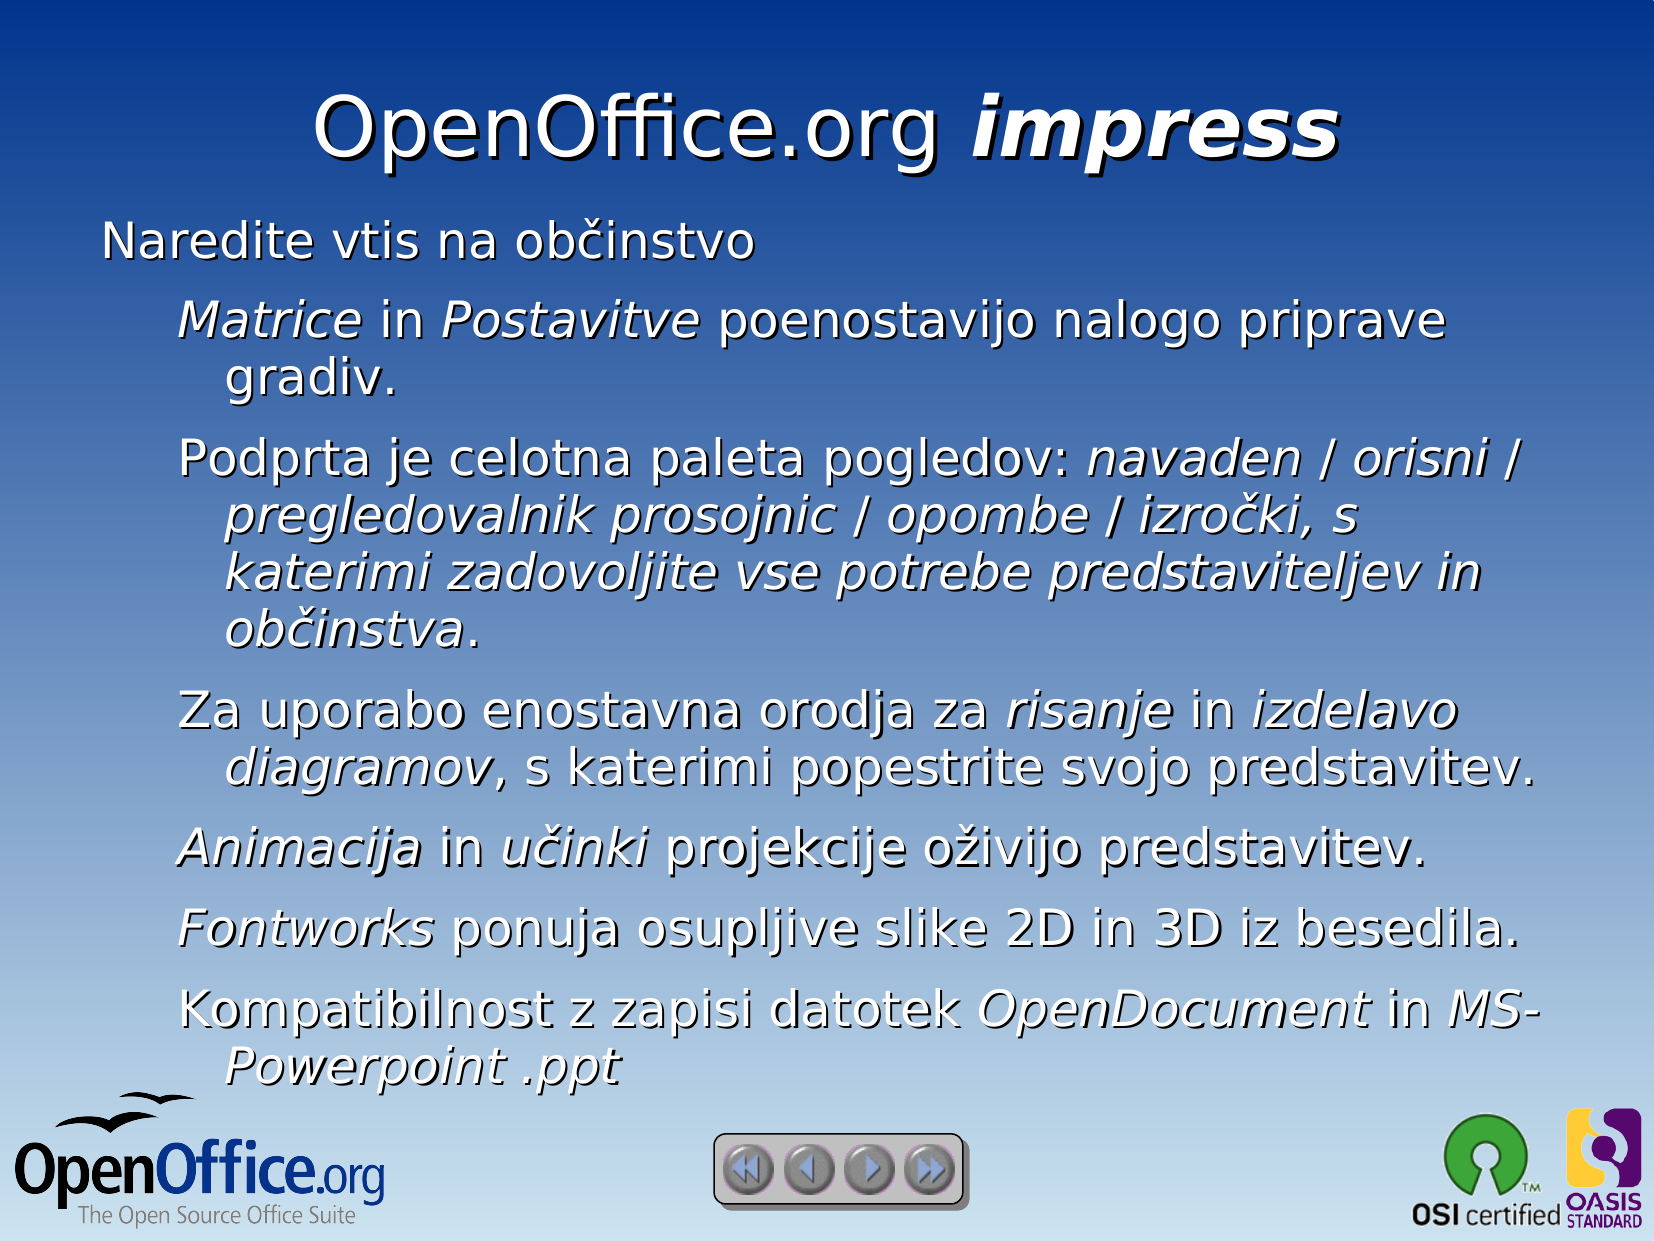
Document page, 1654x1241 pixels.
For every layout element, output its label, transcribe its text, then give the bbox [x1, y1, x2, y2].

picture [904, 1144, 955, 1195]
list Naredite vtis na občinstvo Matrice in Postavitve poenostavijo nalogo priprave gradiv. Podprta je celotna paleta pogledov: navaden / orisni / pregledovalnik prosojnic / opombe / izročki, s katerimi zadovoljite vse potrebe predstaviteljev in občinstva. Za uporabo enostavna orodja za risanje in izdelavo diagramov, s katerimi popestrite svojo predstavitev. Animacija in učinki projekcije oživijo predstavitev. Fontworks ponuja osupljive slike 2D in 3D iz besedila. Kompatibilnost z zapisi datotek OpenDocument in MS-Powerpoint .ppt [82, 212, 1571, 1169]
picture [1405, 1102, 1654, 1238]
picture [784, 1144, 835, 1195]
picture [15, 1092, 384, 1229]
text_box [714, 1133, 963, 1204]
title OpenOffice.org impress [82, 49, 1571, 208]
picture [723, 1144, 774, 1195]
picture [844, 1144, 895, 1195]
